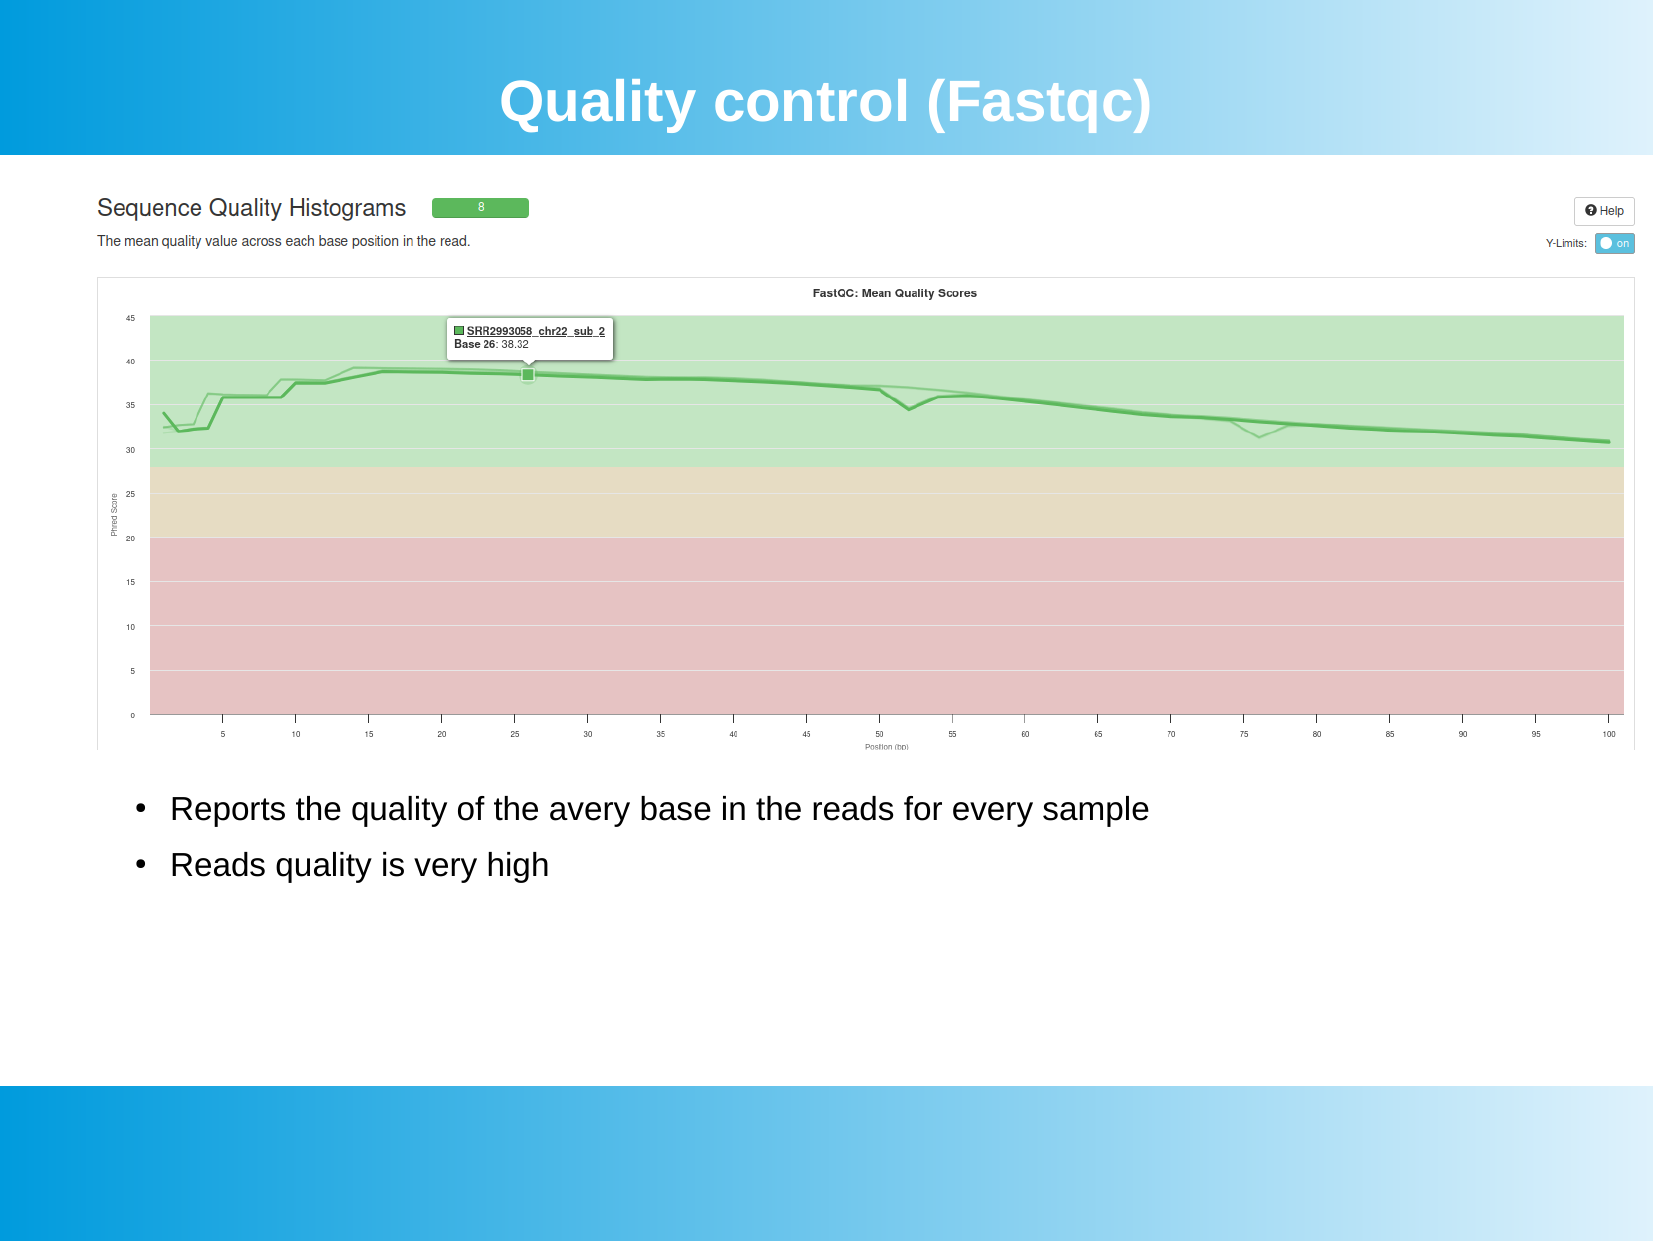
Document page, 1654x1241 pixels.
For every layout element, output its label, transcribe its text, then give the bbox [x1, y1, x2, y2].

text_box Reports the quality of the avery base in the reads for every sample Reads quality is very high [120, 765, 1591, 1058]
title Quality control (Fastqc) [82, 49, 1571, 155]
picture [89, 186, 1636, 751]
